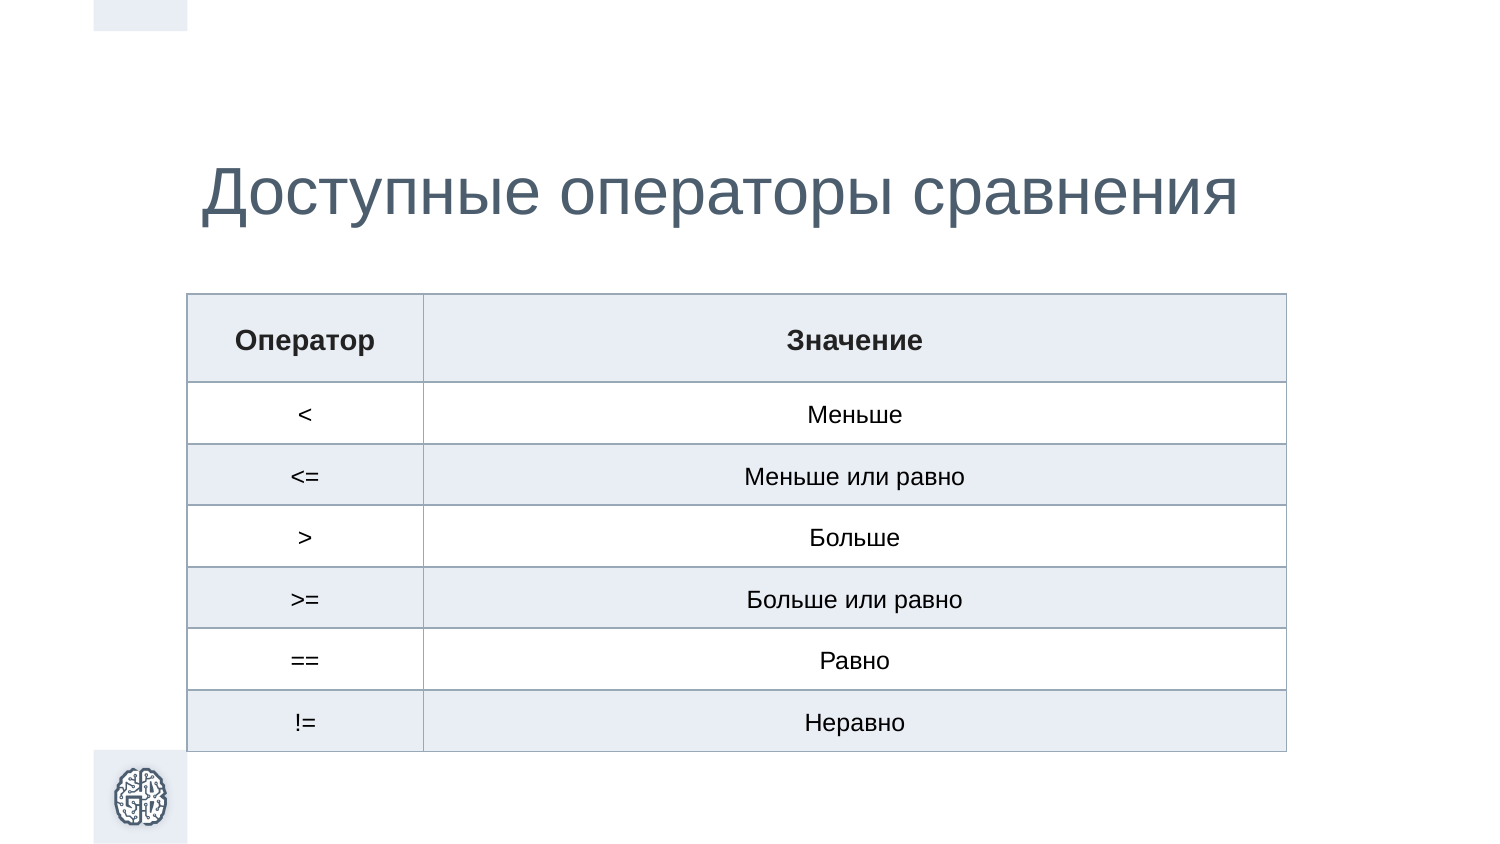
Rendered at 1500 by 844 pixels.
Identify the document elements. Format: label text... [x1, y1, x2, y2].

table_cell Больше [424, 506, 1286, 566]
table_cell Больше или равно [424, 568, 1286, 627]
picture [106, 760, 175, 834]
table_header Оператор [188, 295, 423, 381]
table_cell Равно [424, 629, 1286, 689]
table_header Значение [424, 295, 1286, 381]
table_cell Меньше или равно [424, 445, 1286, 504]
table_cell == [188, 629, 423, 689]
table_cell <= [188, 445, 423, 504]
table_cell > [188, 506, 423, 566]
table_cell Меньше [424, 383, 1286, 443]
table_cell < [188, 383, 423, 443]
table_cell != [188, 691, 423, 751]
text_box Доступные операторы сравнения [187, 93, 1312, 282]
table_cell Неравно [424, 691, 1286, 751]
table_cell >= [188, 568, 423, 627]
